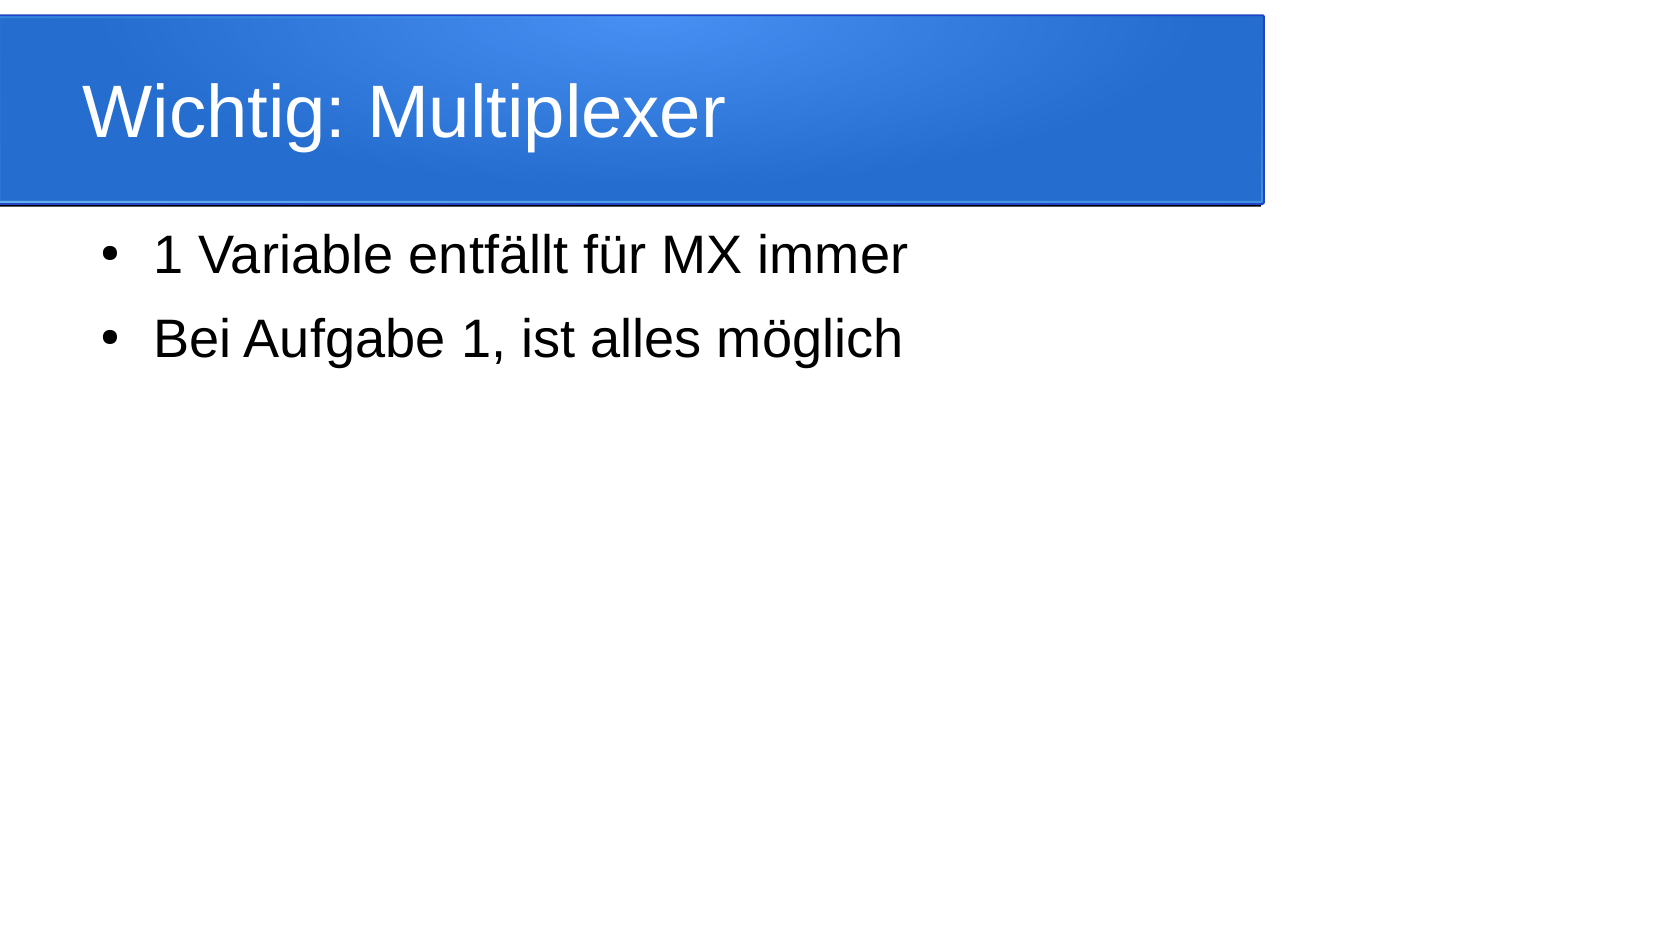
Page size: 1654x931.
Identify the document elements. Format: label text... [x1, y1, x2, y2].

list 1 Variable entfällt für MX immer Bei Aufgabe 1, ist alles möglich [82, 224, 1571, 764]
title Wichtig: Multiplexer [82, 35, 1235, 189]
